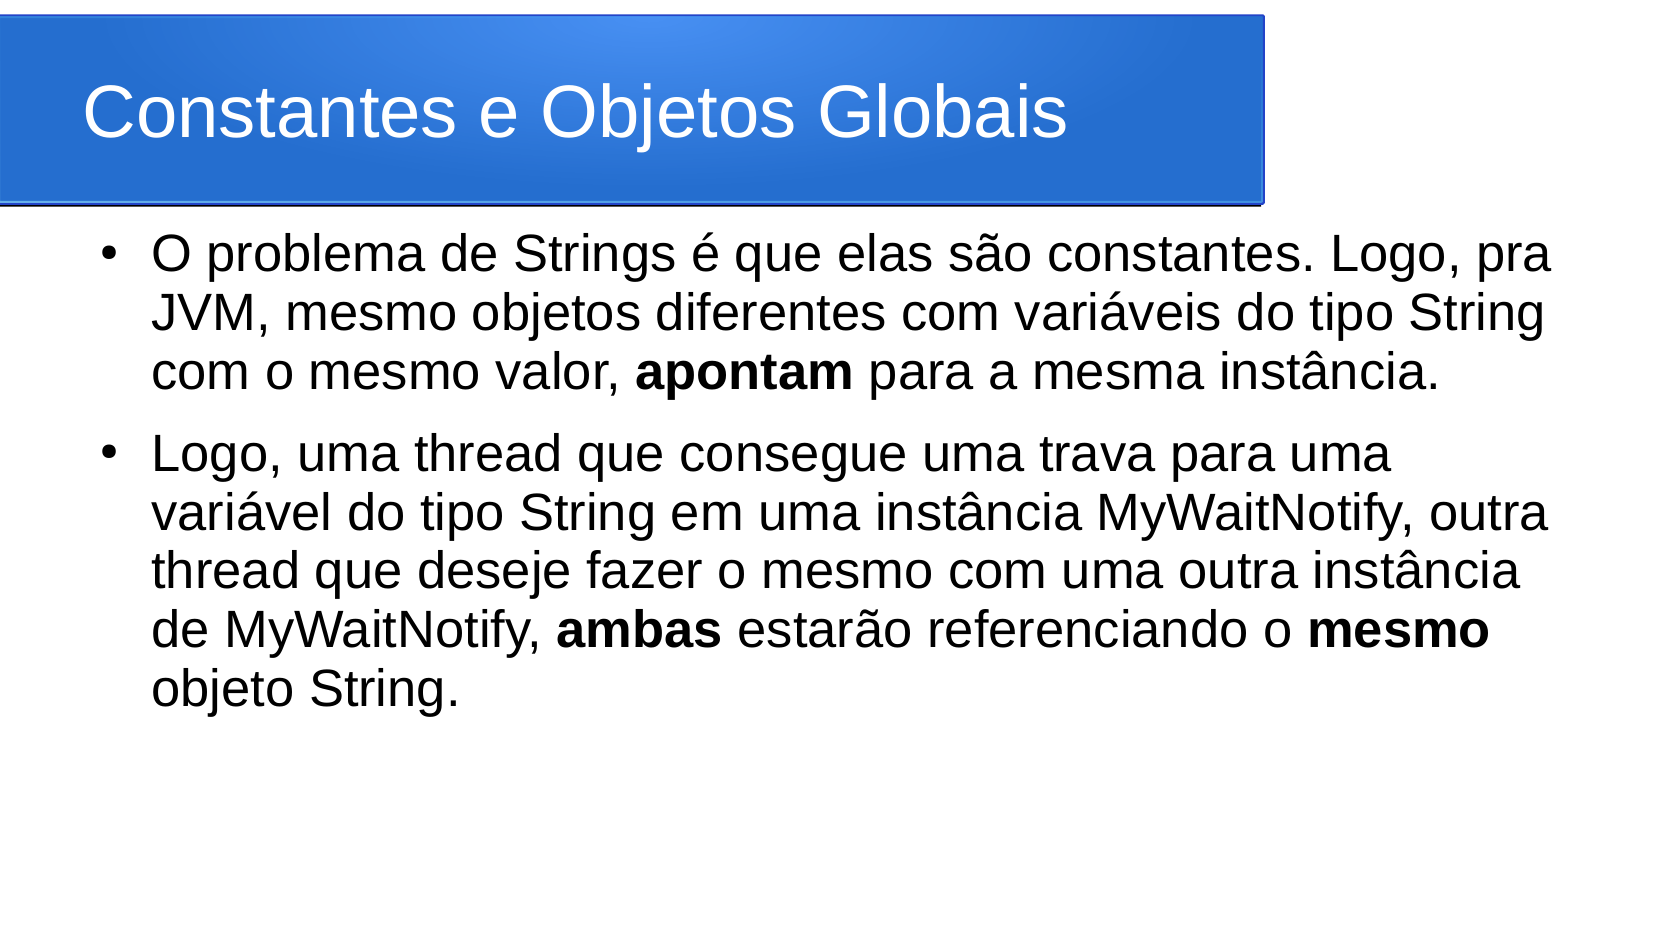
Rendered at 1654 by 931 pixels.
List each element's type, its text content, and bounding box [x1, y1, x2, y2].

list O problema de Strings é que elas são constantes. Logo, pra JVM, mesmo objetos diferentes com variáveis do tipo String com o mesmo valor, apontam para a mesma instância. Logo, uma thread que consegue uma trava para uma variável do tipo String em uma instância MyWaitNotify, outra thread que deseje fazer o mesmo com uma outra instância de MyWaitNotify, ambas estarão referenciando o mesmo objeto String. [82, 224, 1571, 764]
title Constantes e Objetos Globais [82, 35, 1235, 189]
